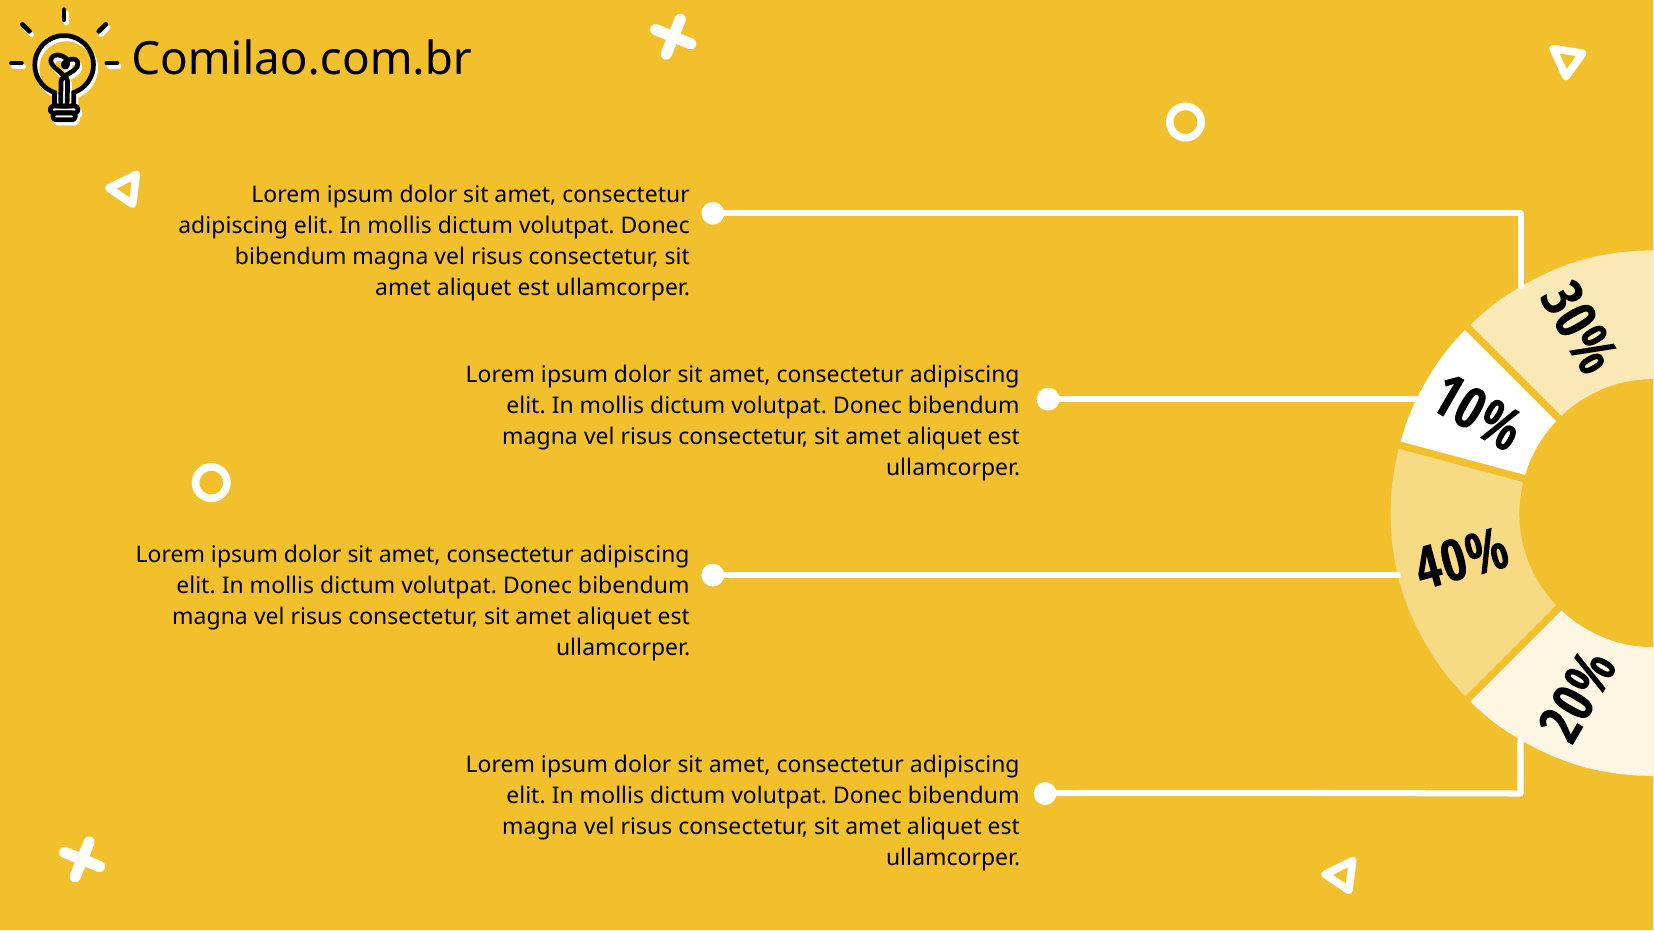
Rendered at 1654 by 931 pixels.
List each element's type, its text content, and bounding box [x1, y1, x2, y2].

text_box Lorem ipsum dolor sit amet, consectetur adipiscing elit. In mollis dictum volutpat. Donec bibendum magna vel risus consectetur, sit amet aliquet est ullamcorper. [465, 357, 1021, 483]
text_box [1033, 782, 1057, 805]
text_box [701, 563, 725, 587]
text_box Lorem ipsum dolor sit amet, consectetur adipiscing elit. In mollis dictum volutpat. Donec bibendum magna vel risus consectetur, sit amet aliquet est ullamcorper. [465, 747, 1021, 873]
text_box [1470, 250, 1654, 416]
text_box [1470, 610, 1654, 776]
title Comilao.com.br [131, 16, 577, 97]
text_box [701, 202, 725, 225]
text_box [1036, 387, 1060, 411]
text_box [1390, 448, 1557, 697]
text_box Lorem ipsum dolor sit amet, consectetur adipiscing elit. In mollis dictum volutpat. Donec bibendum magna vel risus consectetur, sit amet aliquet est ullamcorper. [177, 177, 691, 303]
text_box Lorem ipsum dolor sit amet, consectetur adipiscing elit. In mollis dictum volutpat. Donec bibendum magna vel risus consectetur, sit amet aliquet est ullamcorper. [135, 537, 691, 663]
text_box [1400, 329, 1557, 475]
